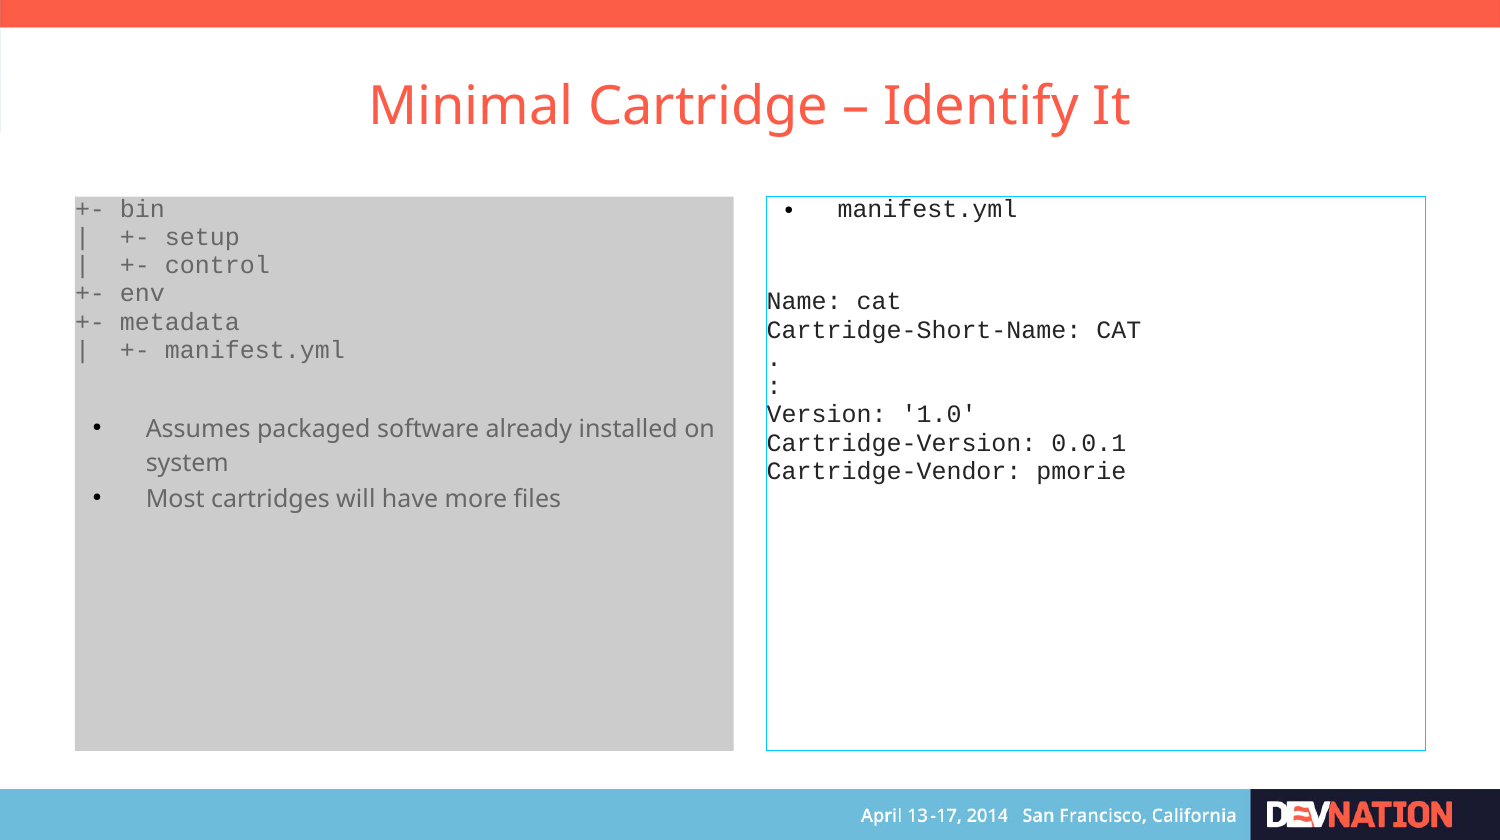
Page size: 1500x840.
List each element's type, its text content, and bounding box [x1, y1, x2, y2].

list +- bin | +- setup | +- control +- env +- metadata | +- manifest.yml Assumes packaged software already installed on system Most cartridges will have more files [74, 196, 734, 751]
list manifest.yml Name: cat Cartridge-Short-Name: CAT . : Version: '1.0' Cartridge-Version: 0.0.1 Cartridge-Vendor: pmorie [766, 196, 1426, 751]
picture [0, 0, 1500, 840]
title Minimal Cartridge – Identify It [74, 33, 1425, 174]
